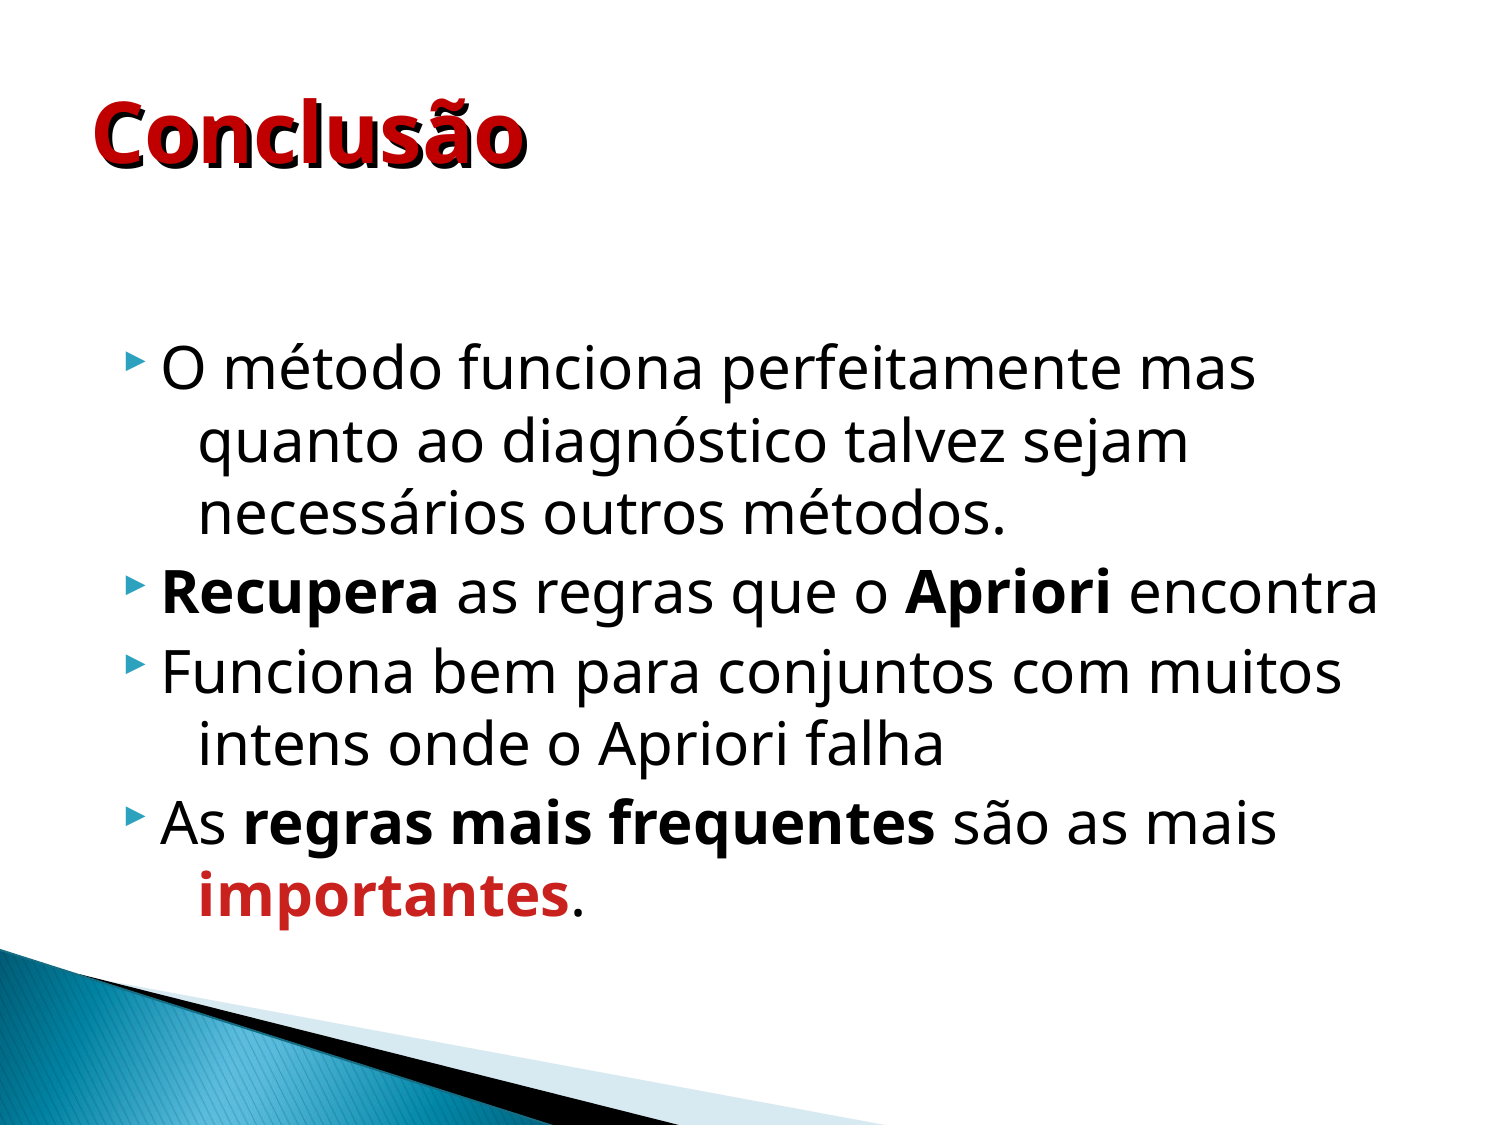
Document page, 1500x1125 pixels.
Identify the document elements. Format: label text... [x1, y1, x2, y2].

picture [69, 992, 411, 1125]
list O método funciona perfeitamente mas quanto ao diagnóstico talvez sejam necessários outros métodos. Recupera as regras que o Apriori encontra Funciona bem para conjuntos com muitos intens onde o Apriori falha As regras mais frequentes são as mais importantes. [75, 243, 1426, 986]
title Conclusão [75, 35, 1426, 223]
